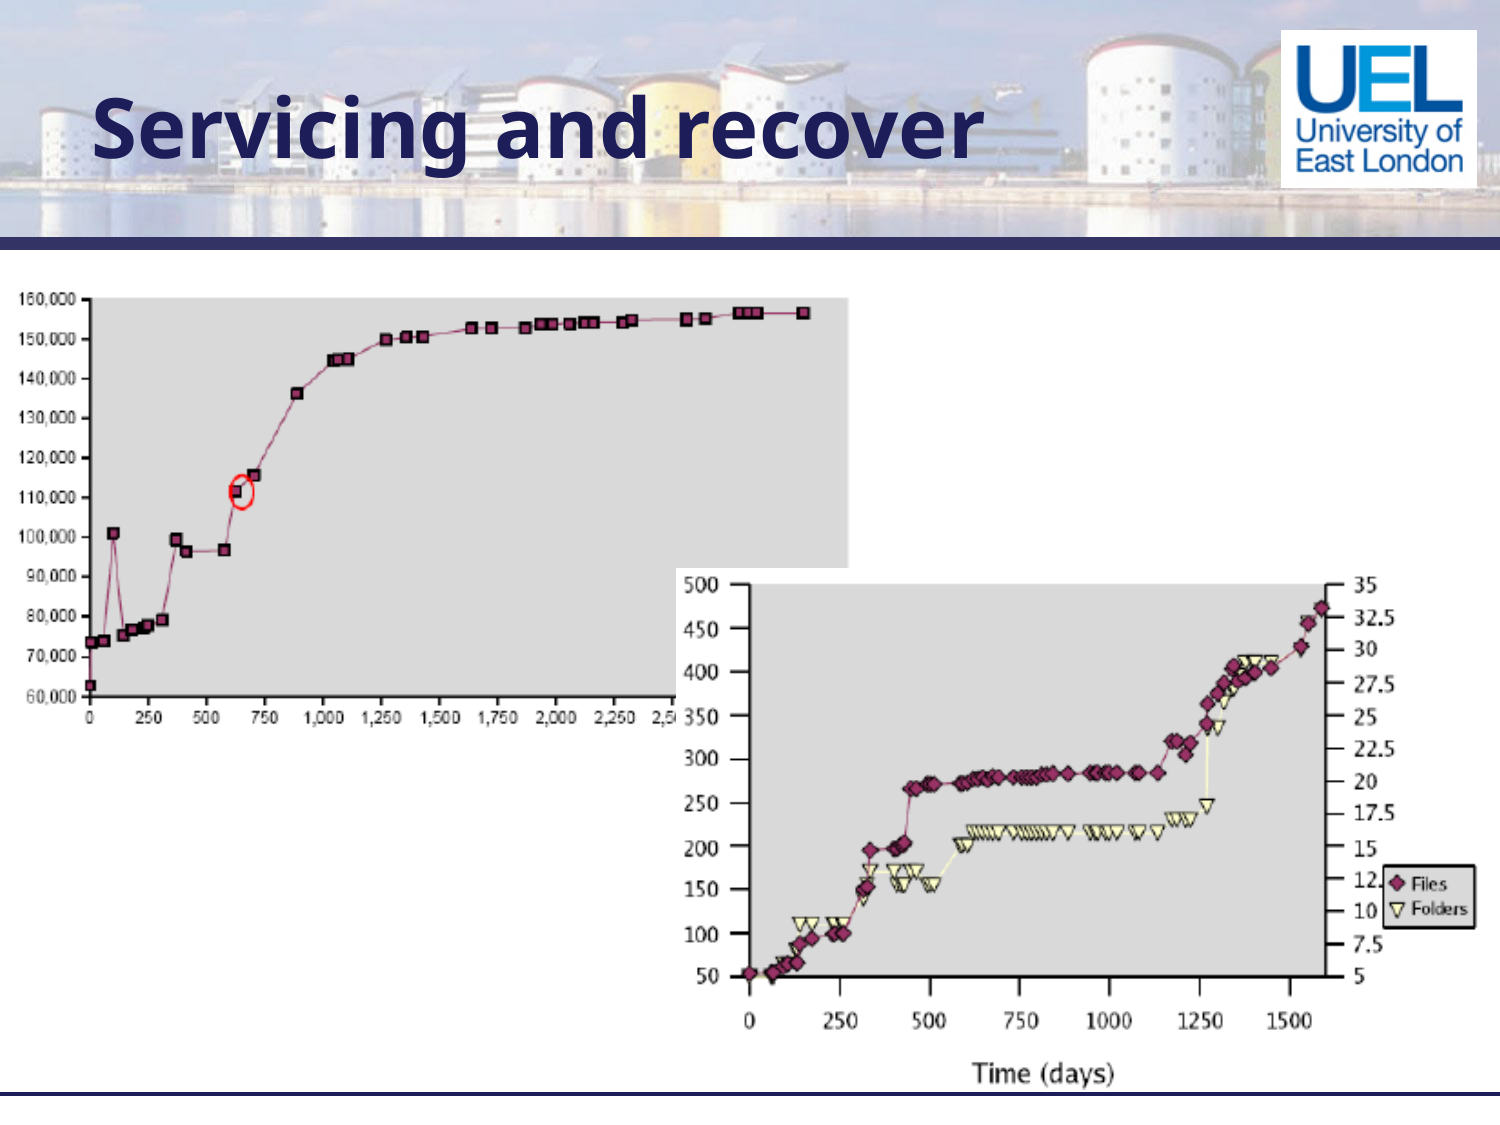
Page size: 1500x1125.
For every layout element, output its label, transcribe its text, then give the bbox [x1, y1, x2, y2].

picture [11, 280, 1490, 1090]
picture [0, 0, 1500, 237]
title Servicing and recover [76, 10, 1247, 241]
